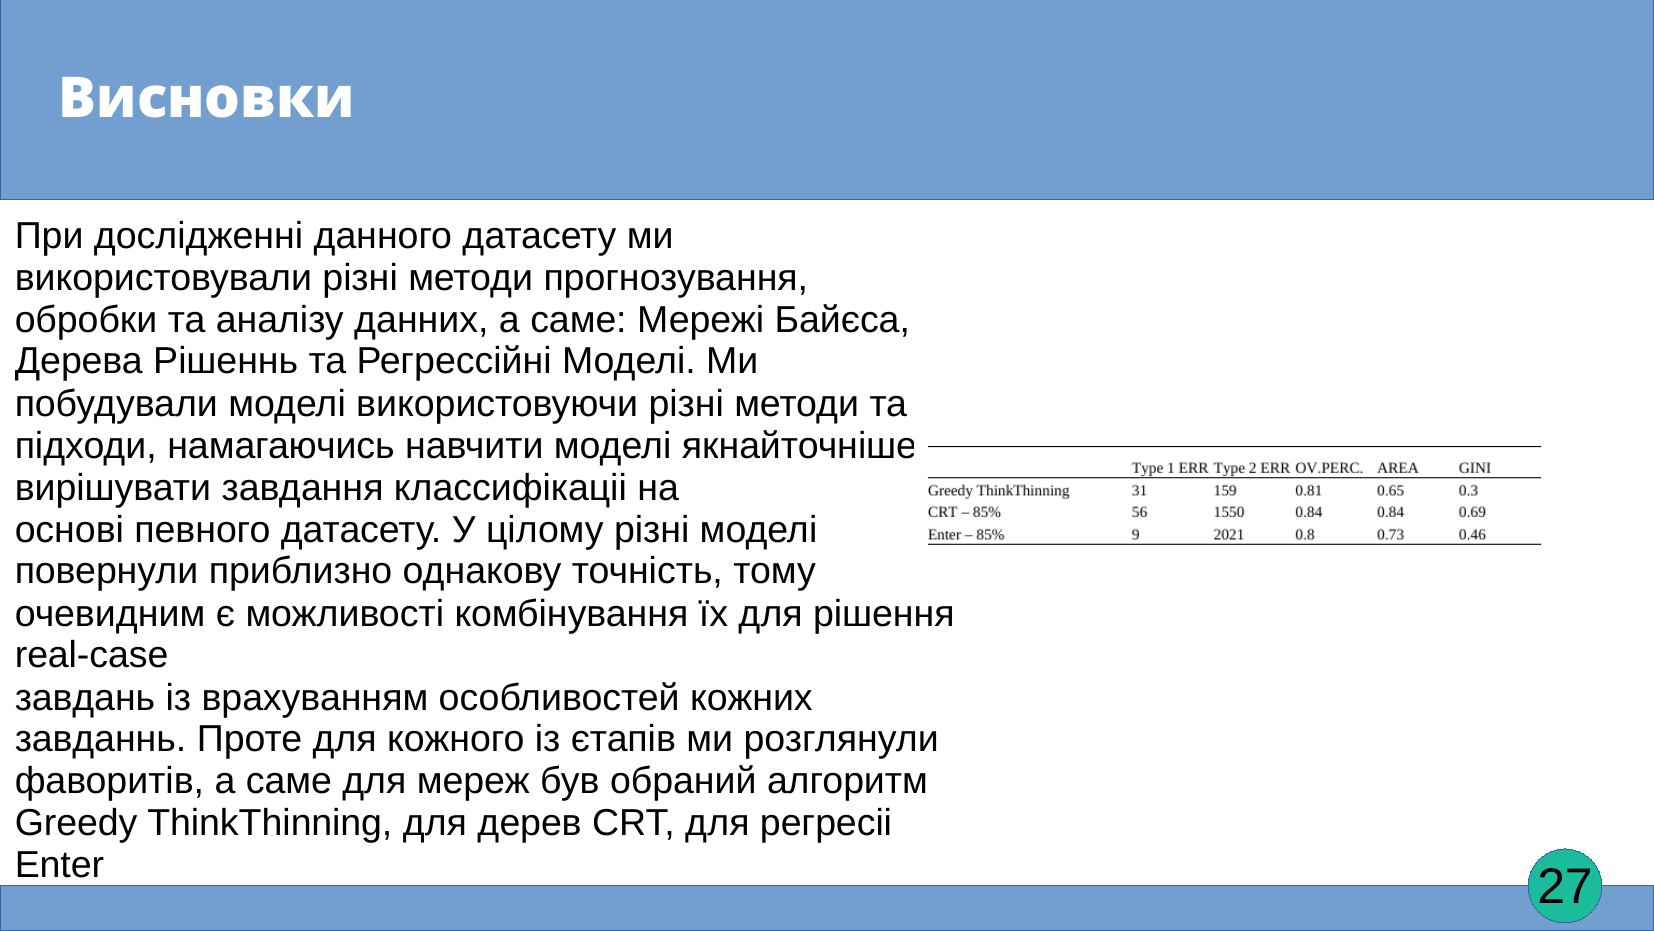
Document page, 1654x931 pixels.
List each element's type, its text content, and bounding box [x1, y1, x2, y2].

title Висновки [59, 37, 1595, 155]
text_box При дослідженні данного датасету ми використовували різні методи прогнозування, обробки та аналізу данних, а саме: Мережі Байєса, Дерева Рішеннь та Регрессійні Моделі. Ми побудували моделі використовуючи різні методи та підходи, намагаючись навчити моделі якнайточніше вирішувати завдання классифікаціі на основі певного датасету. У цілому різні моделі повернули приблизно однакову точність, тому очевидним є можливості комбінування їх для рішення real-case завдань із врахуванням особливостей кожних завданнь. Проте для кожного із єтапів ми розглянули фаворитів, а саме для мереж був обраний алгоритм Greedy ThinkThinning, для дерев CRT, для регресіі Enter [0, 206, 975, 931]
picture [914, 431, 1595, 562]
